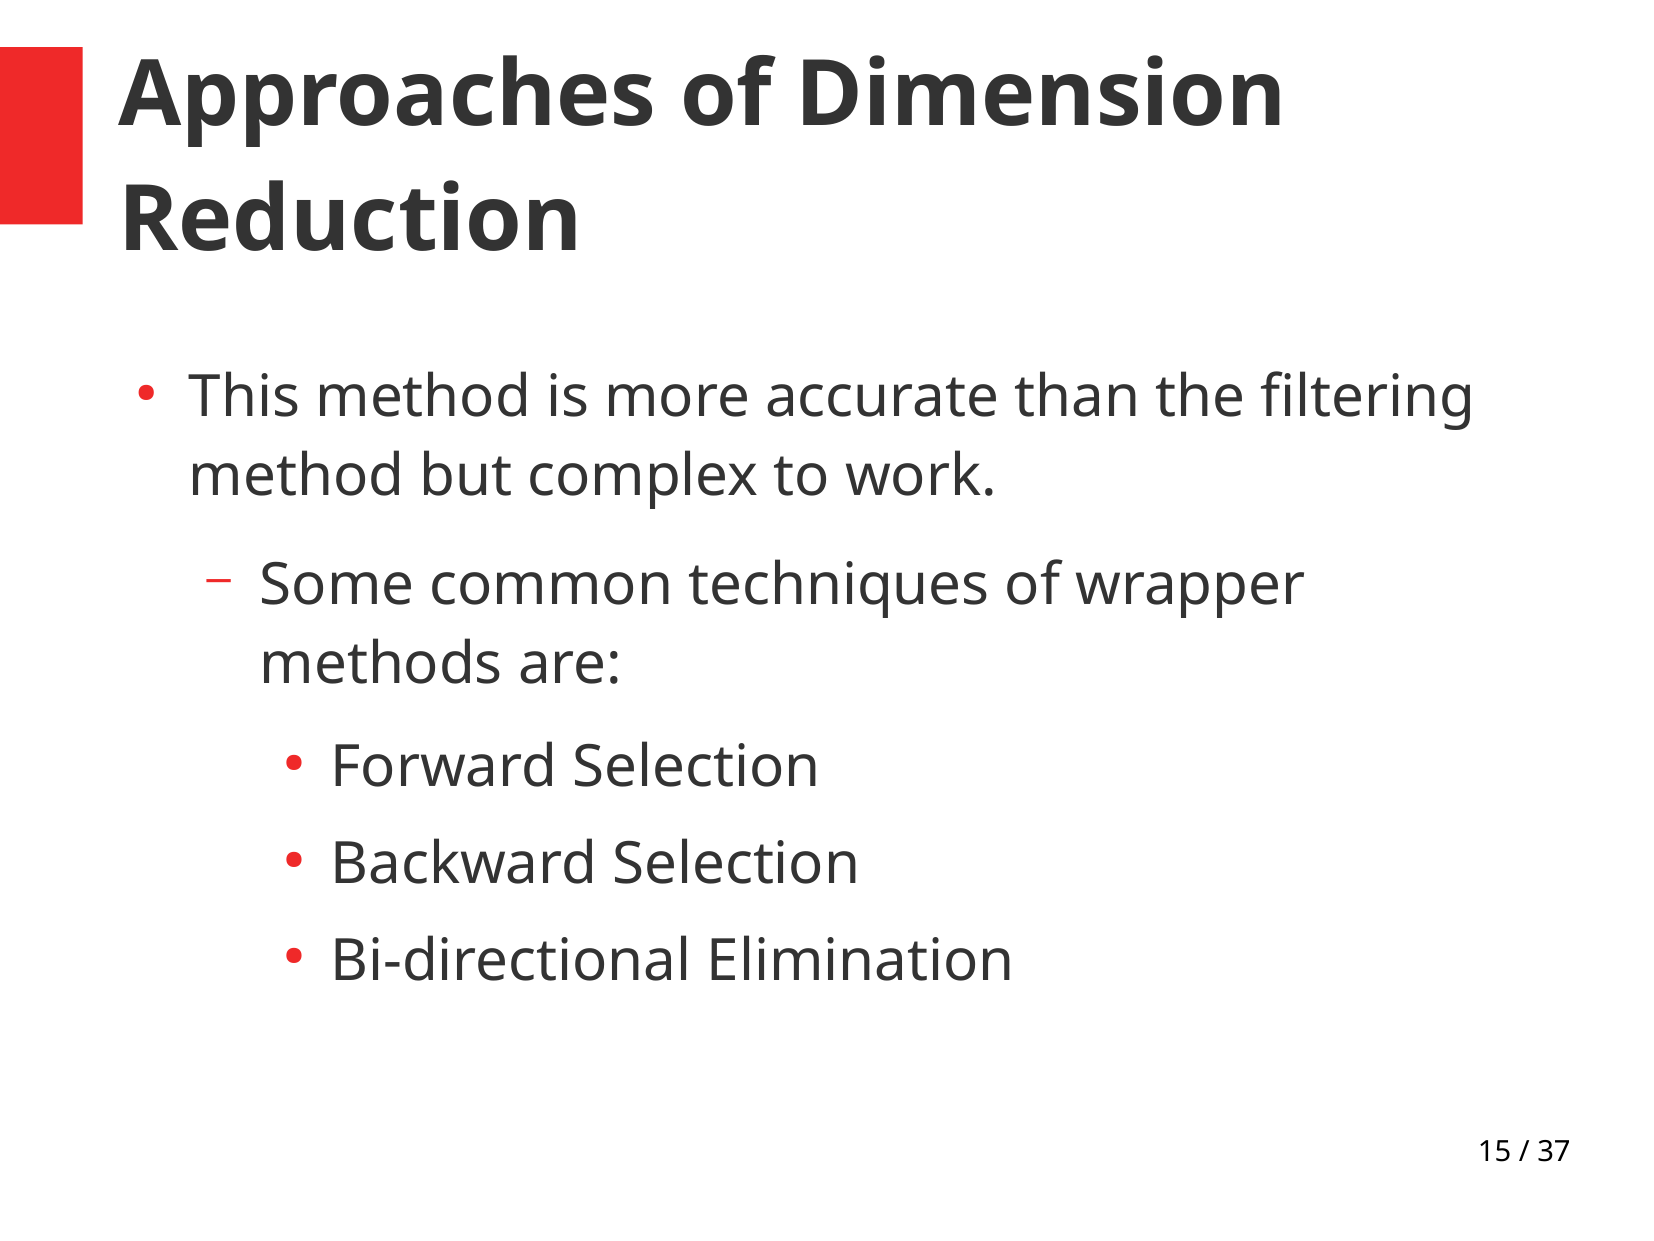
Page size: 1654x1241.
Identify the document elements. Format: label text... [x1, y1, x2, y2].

list This method is more accurate than the filtering method but complex to work. Some common techniques of wrapper methods are: Forward Selection Backward Selection Bi-directional Elimination [118, 354, 1536, 1074]
title Approaches of Dimension Reduction [118, 28, 1571, 278]
